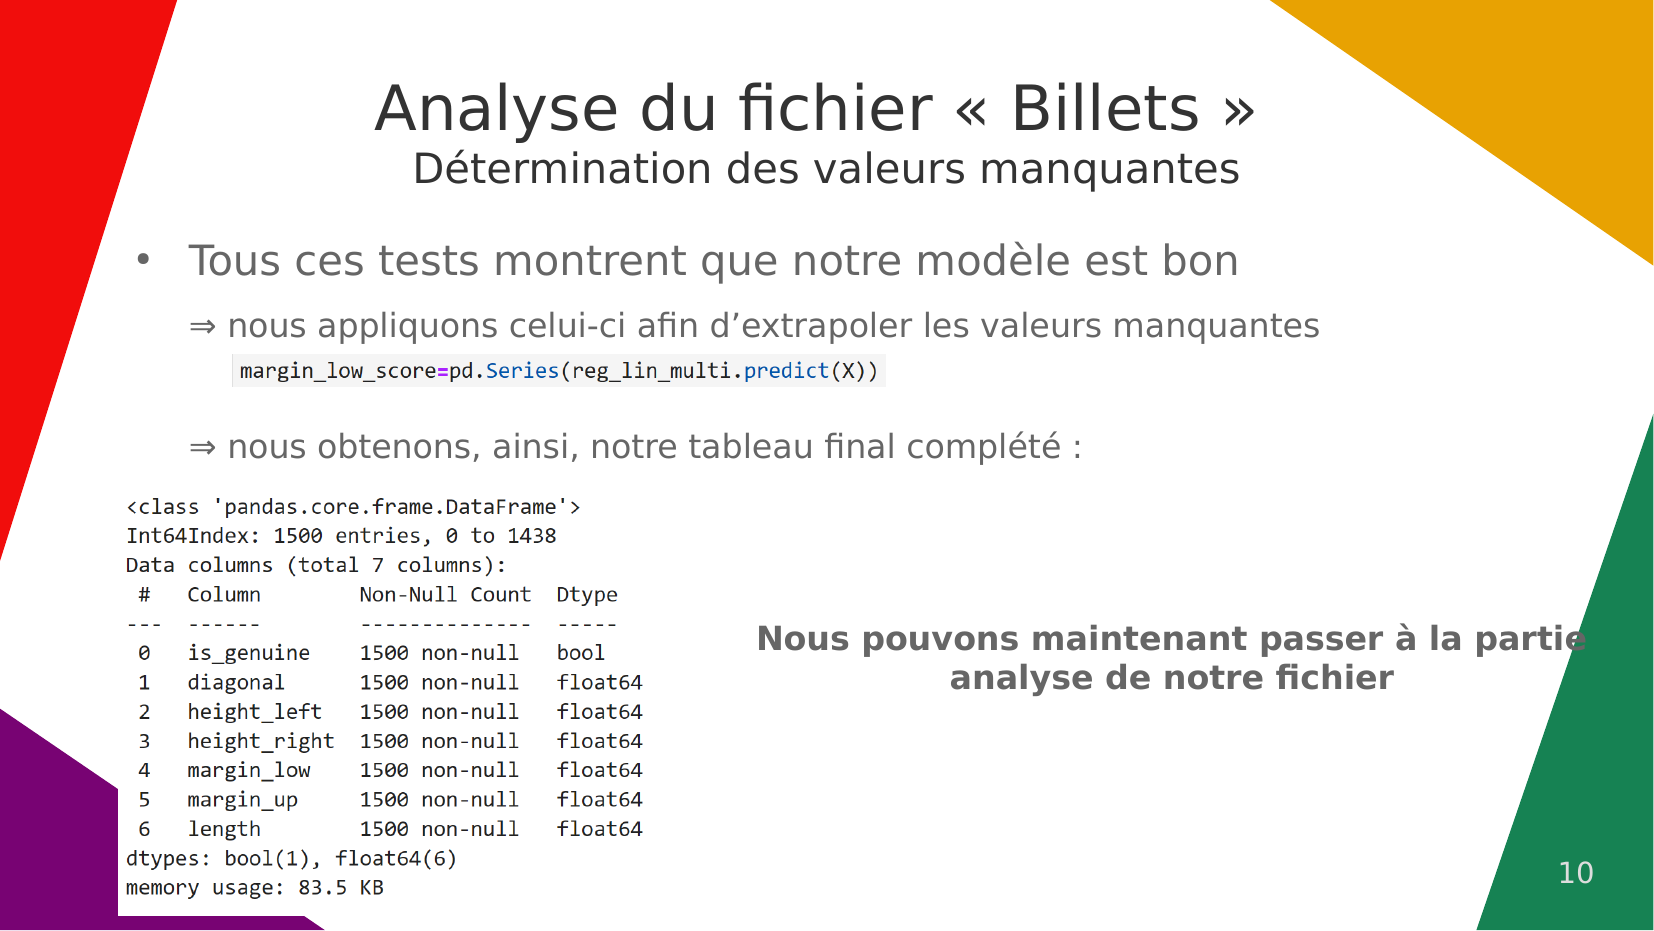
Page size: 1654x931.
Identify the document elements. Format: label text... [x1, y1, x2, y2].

picture [118, 496, 664, 916]
list Tous ces tests montrent que notre modèle est bon ⇒ nous appliquons celui-ci afin d’extrapoler les valeurs manquantes ⇒ nous obtenons, ainsi, notre tableau final complété : [118, 236, 1536, 473]
title Analyse du fichier « Billets » Détermination des valeurs manquantes [118, 59, 1536, 207]
picture [222, 354, 886, 387]
list Nous pouvons maintenant passer à la partie analyse de notre fichier [679, 620, 1595, 709]
